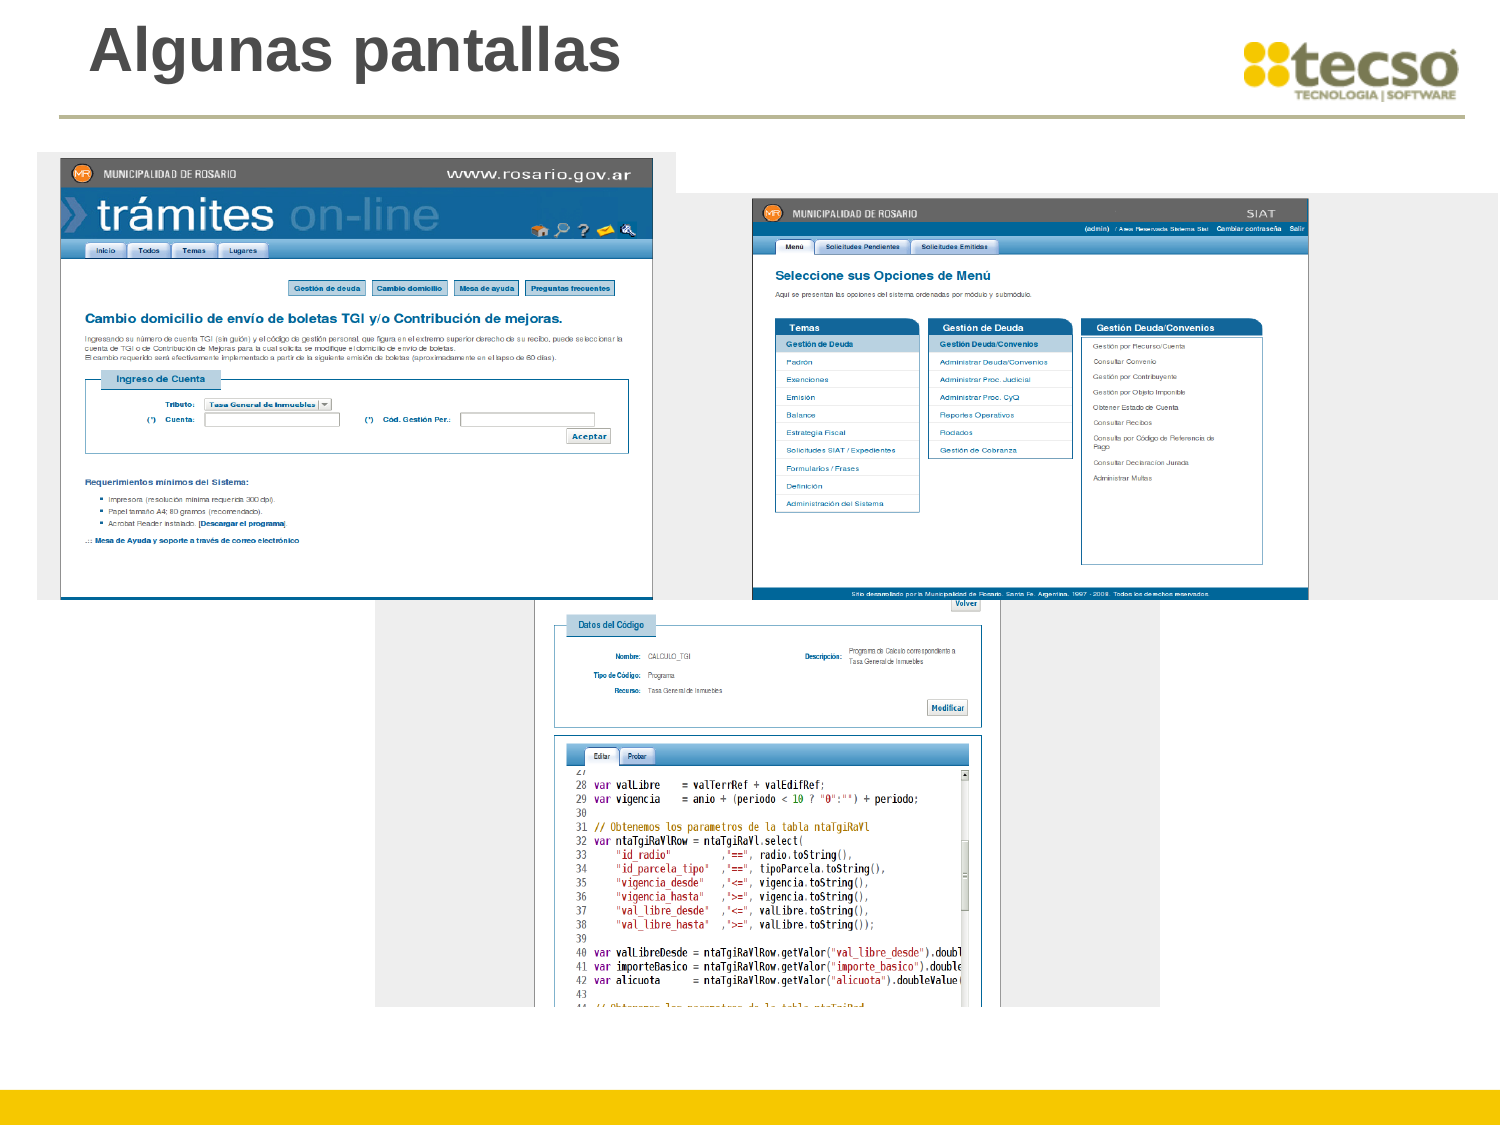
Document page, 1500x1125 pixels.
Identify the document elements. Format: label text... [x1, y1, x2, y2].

picture [37, 152, 1498, 1007]
picture [1039, 593, 1067, 597]
picture [1244, 42, 1459, 102]
title Algunas pantallas [73, 6, 1238, 193]
